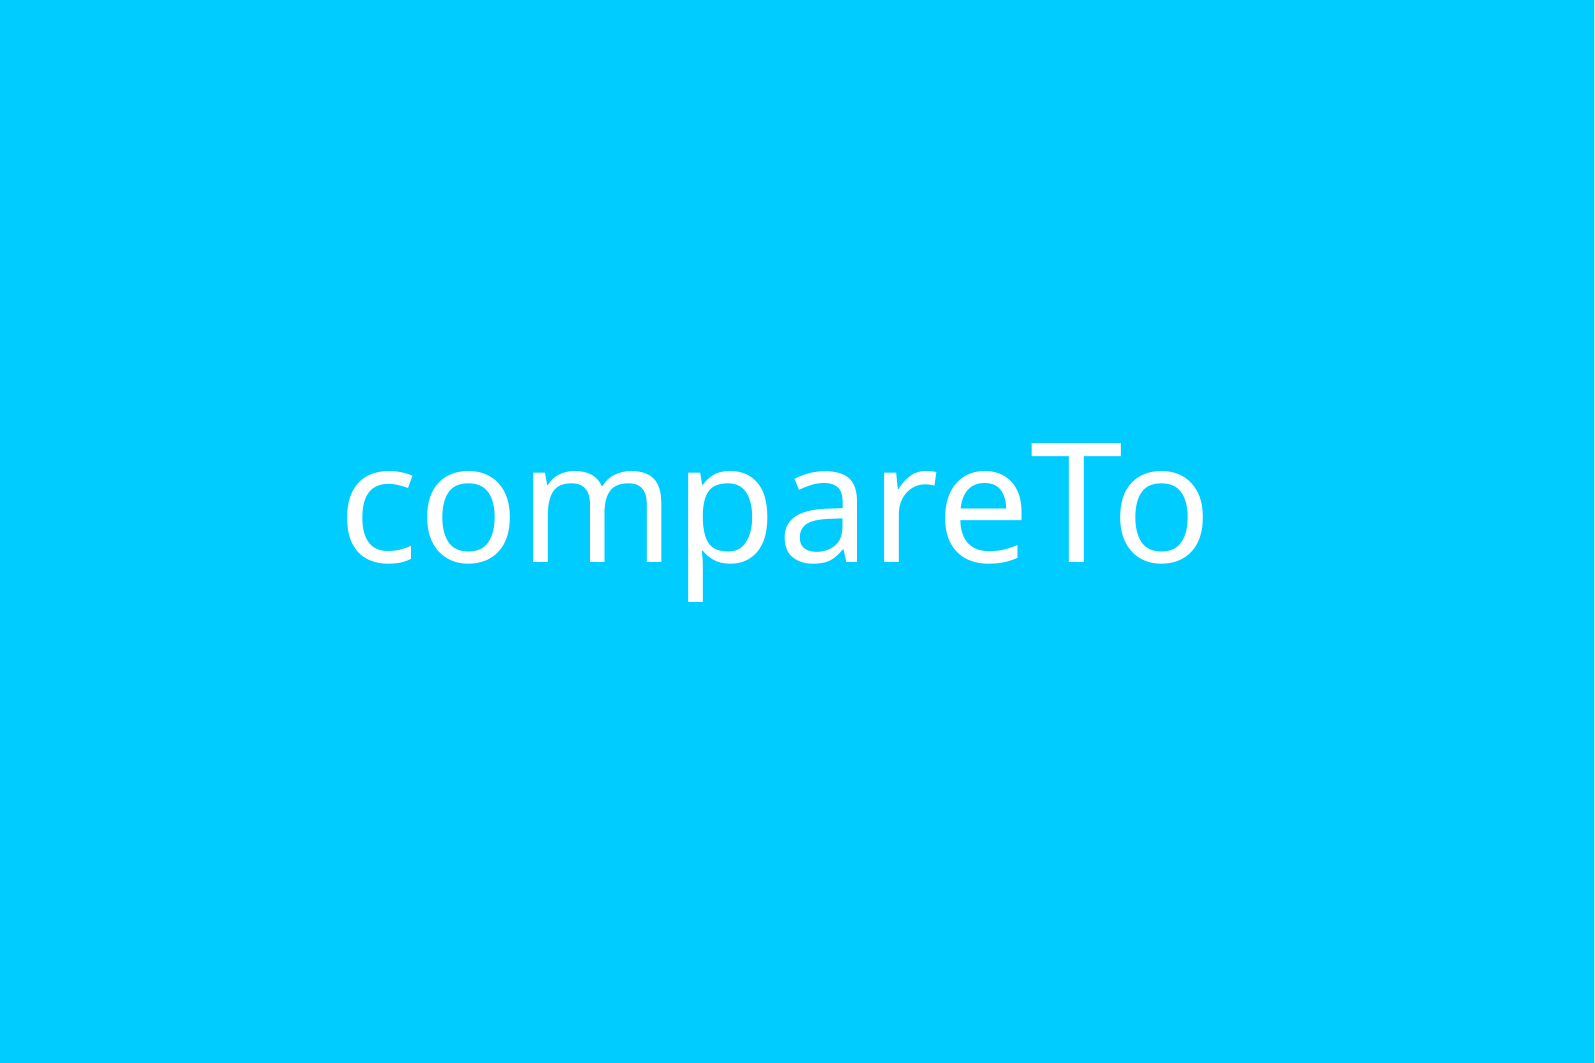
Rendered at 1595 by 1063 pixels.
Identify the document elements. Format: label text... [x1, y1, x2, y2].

text_box compareTo [79, 42, 1515, 951]
